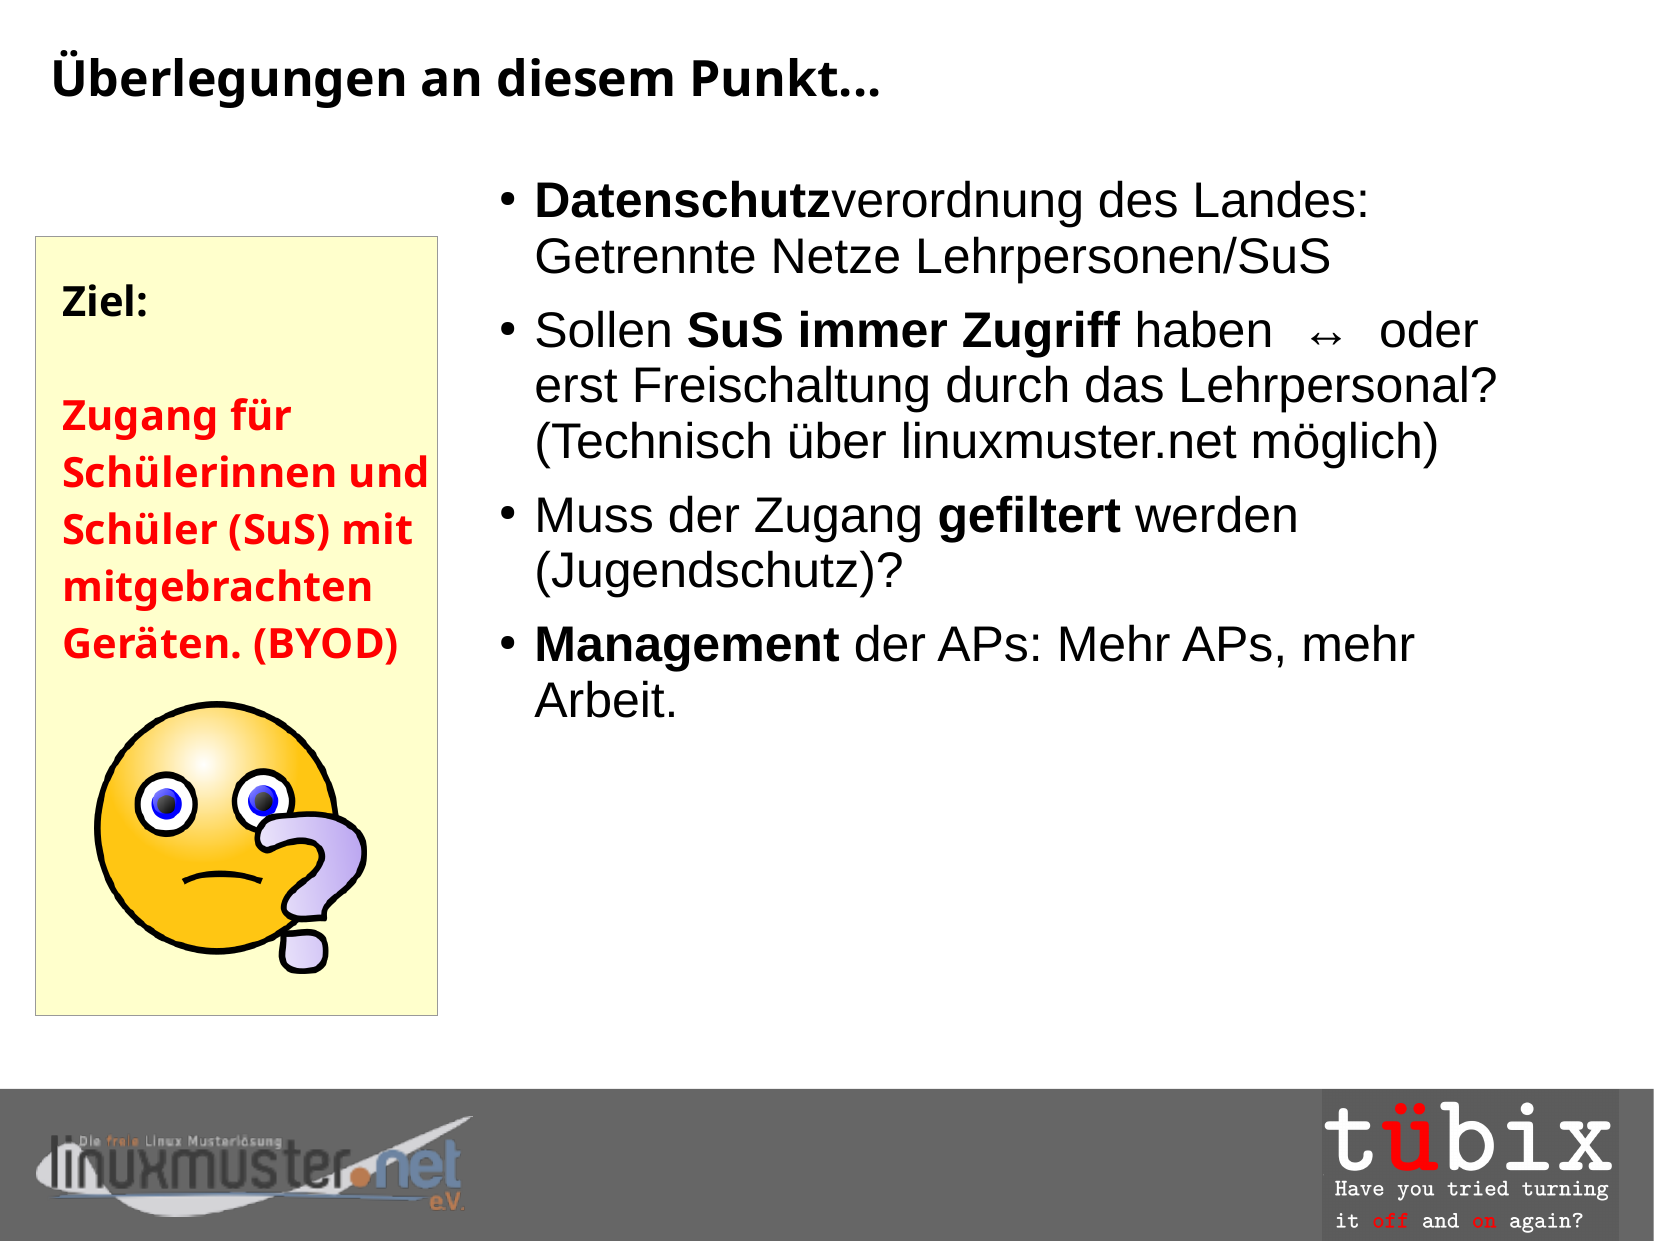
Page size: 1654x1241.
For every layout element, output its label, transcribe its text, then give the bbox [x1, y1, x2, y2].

text_box Ziel: Zugang für Schülerinnen und Schüler (SuS) mit mitgebrachten Geräten. (BYOD) [47, 264, 532, 910]
text_box [35, 236, 438, 1016]
text_box Datenschutzverordnung des Landes: Getrennte Netze Lehrpersonen/SuS Sollen SuS immer Zugriff haben ↔ oder erst Freischaltung durch das Lehrpersonal? (Technisch über linuxmuster.net möglich) Muss der Zugang gefiltert werden (Jugendschutz)? Management der APs: Mehr APs, mehr Arbeit. [484, 165, 1583, 736]
text_box Überlegungen an diesem Punkt... [35, 35, 824, 114]
picture [36, 1116, 473, 1217]
picture [94, 701, 367, 974]
picture [1322, 1089, 1619, 1241]
